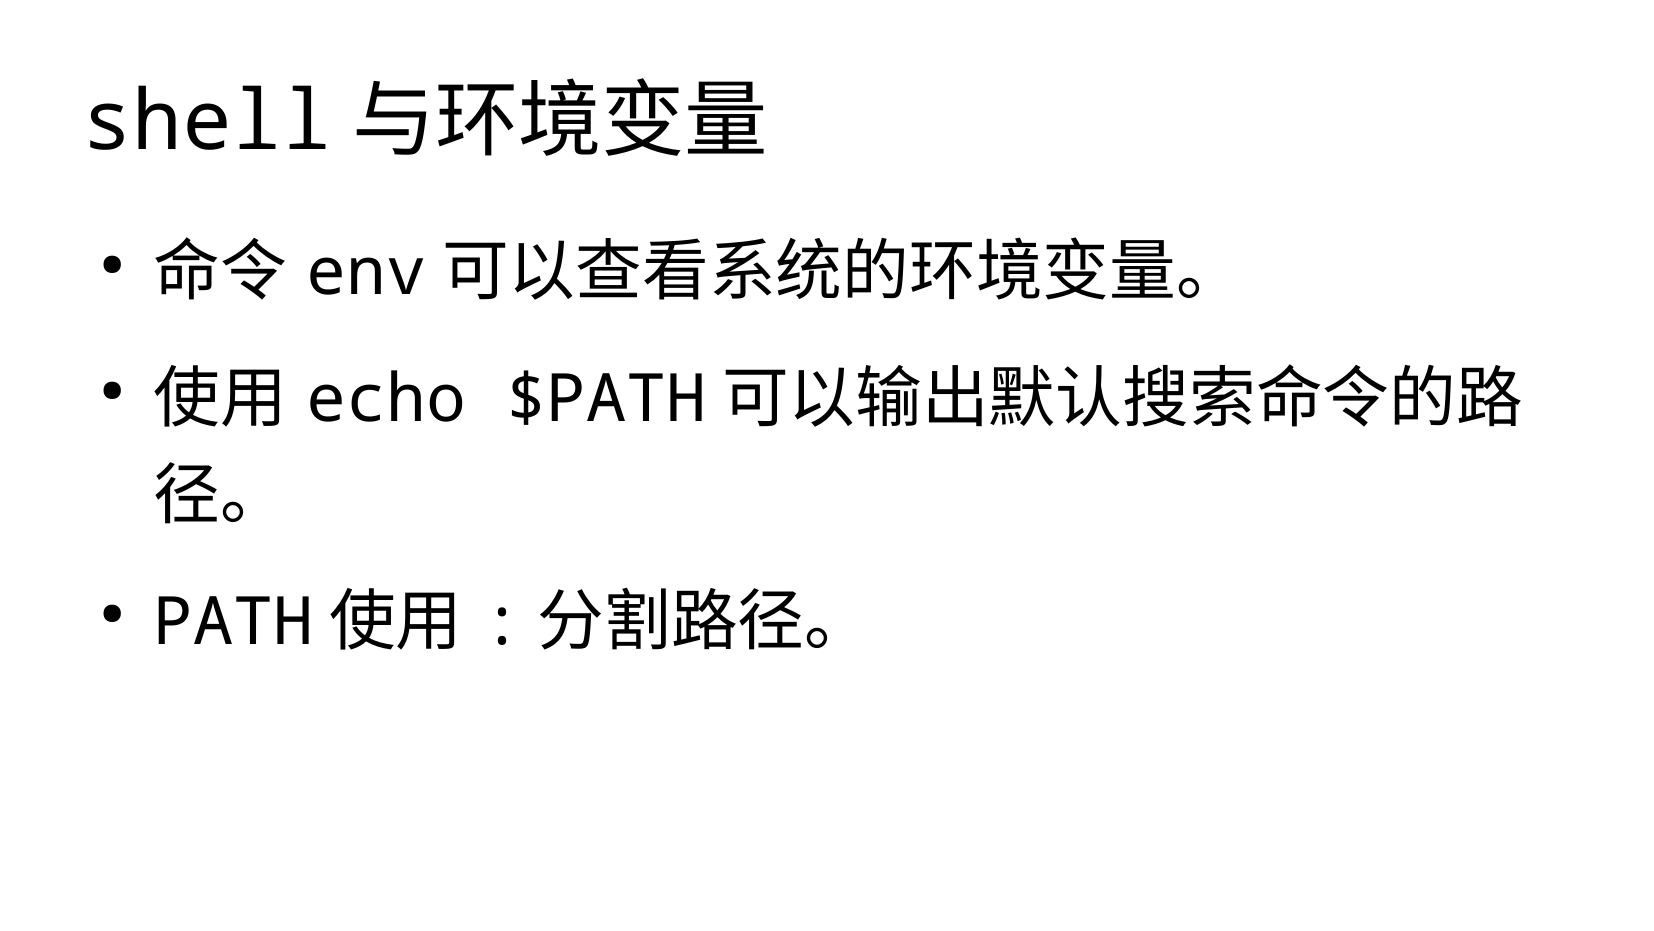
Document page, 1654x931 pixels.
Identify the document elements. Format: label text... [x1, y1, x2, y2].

title shell与环境变量 [82, 37, 1571, 189]
list 命令env可以查看系统的环境变量。 使用echo $PATH可以输出默认搜索命令的路径。 PATH使用:分割路径。 [82, 217, 1571, 758]
